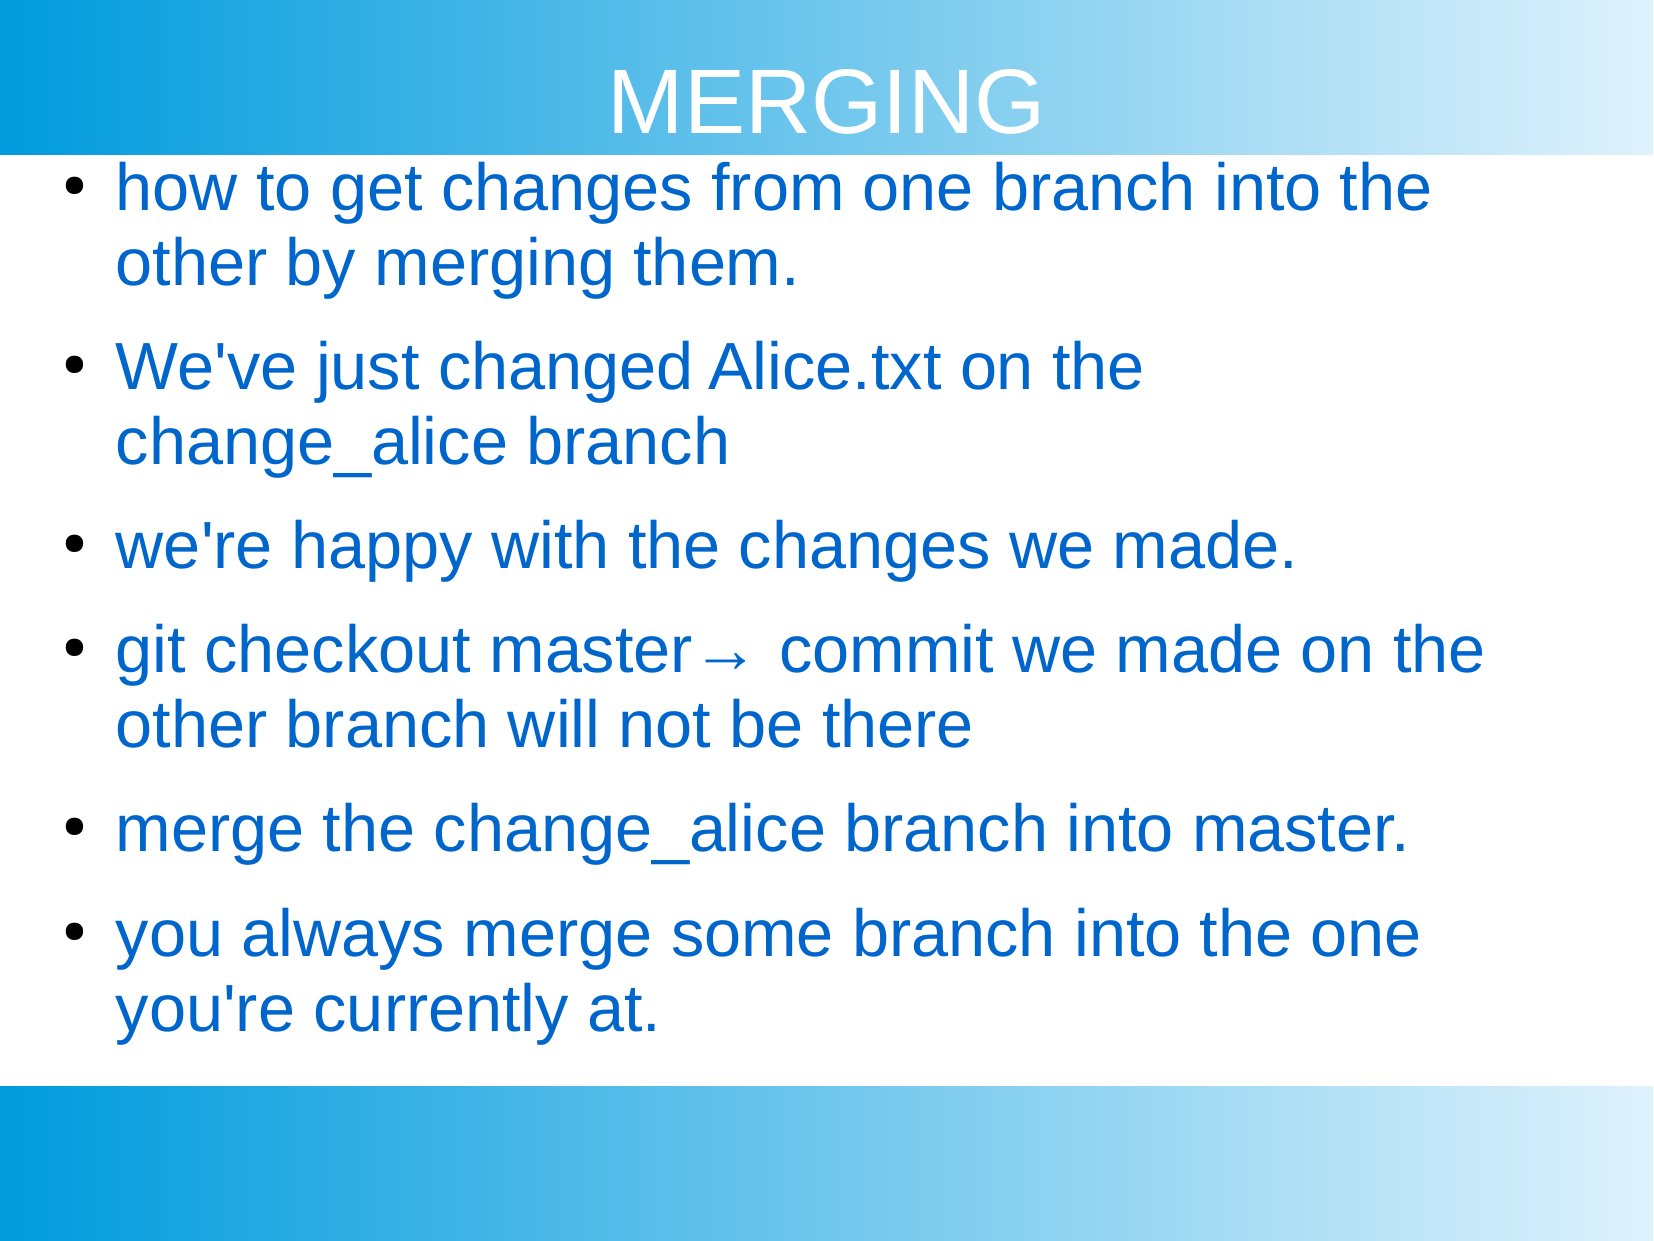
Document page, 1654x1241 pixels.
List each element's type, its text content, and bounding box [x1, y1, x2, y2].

title MERGING [82, 49, 1571, 155]
list how to get changes from one branch into the other by merging them. We've just changed Alice.txt on the change_alice branch we're happy with the changes we made. git checkout master→ commit we made on the other branch will not be there merge the change_alice branch into master. you always merge some branch into the one you're currently at. [45, 150, 1534, 1096]
